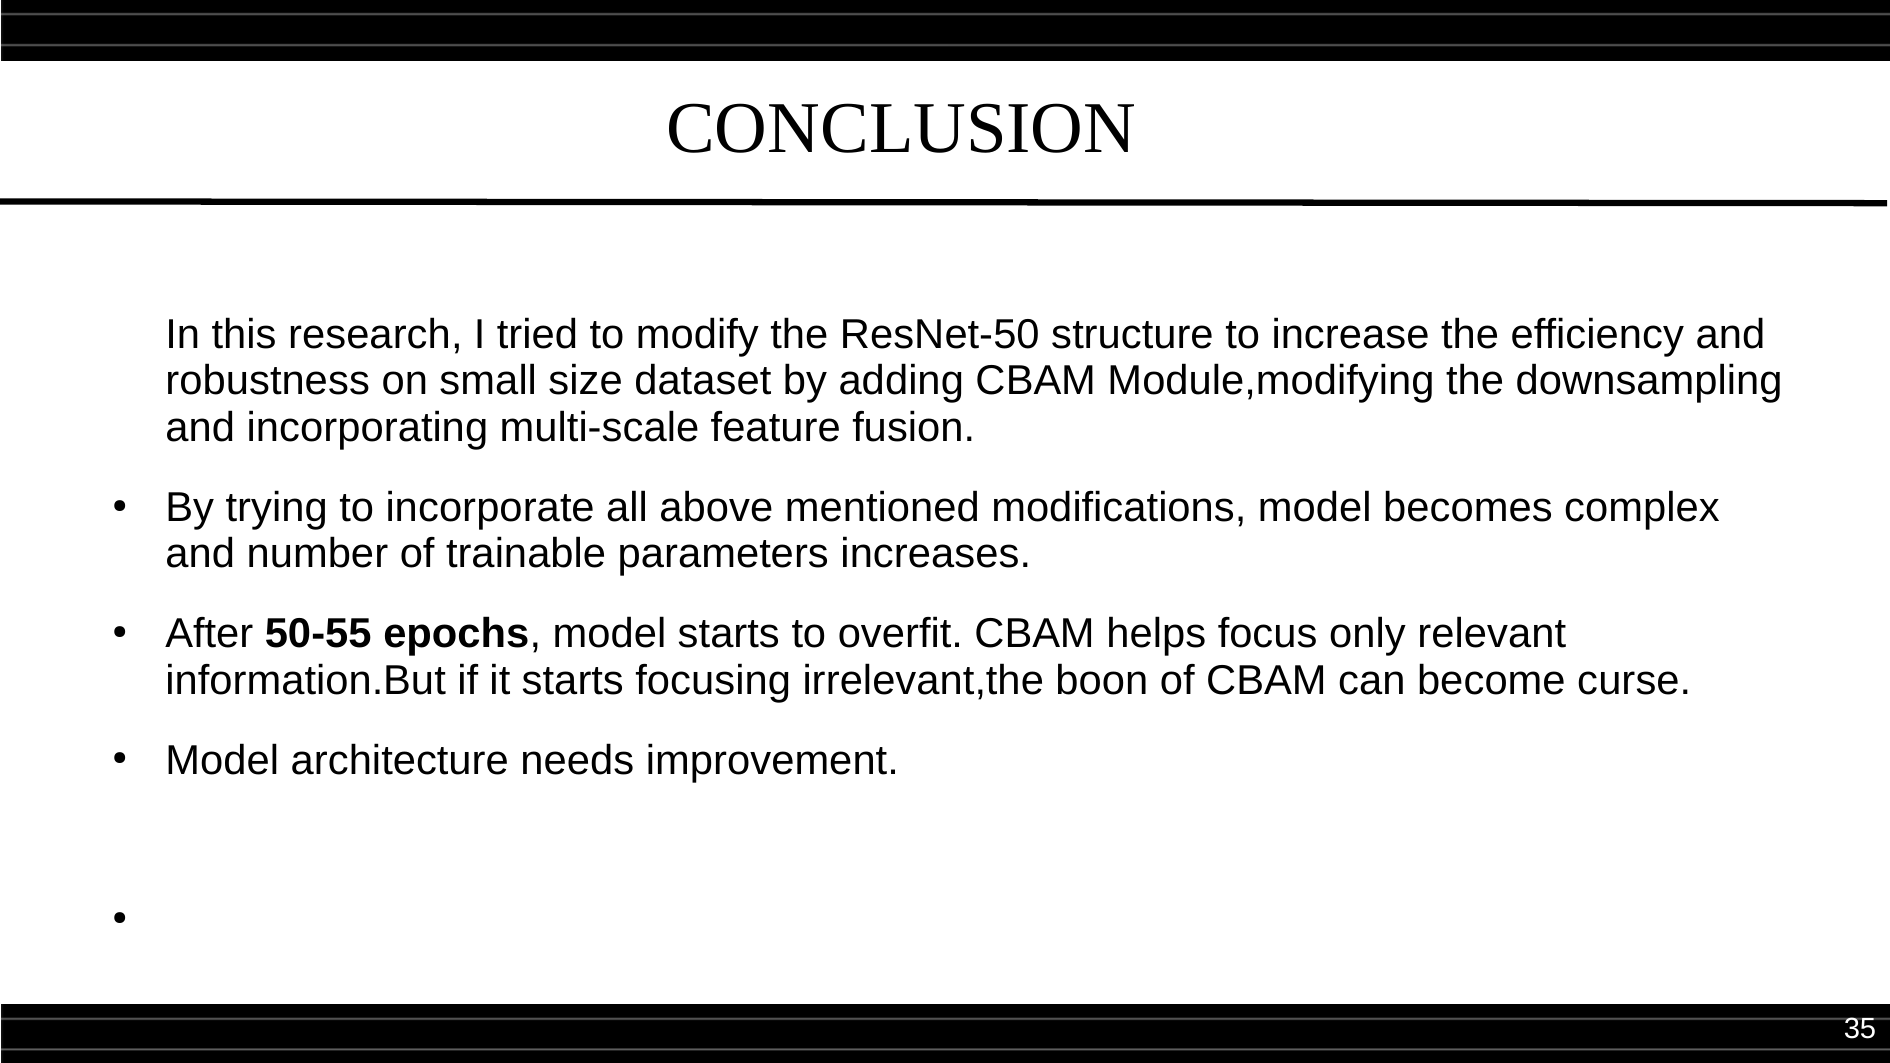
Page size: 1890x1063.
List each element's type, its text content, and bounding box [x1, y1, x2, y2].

picture [1, 0, 1890, 61]
title CONCLUSION [51, 41, 1752, 199]
list In this research, I tried to modify the ResNet-50 structure to increase the efficiency and robustness on small size dataset by adding CBAM Module,modifying the downsampling and incorporating multi-scale feature fusion. By trying to incorporate all above mentioned modifications, model becomes complex and number of trainable parameters increases. After 50-55 epochs, model starts to overfit. CBAM helps focus only relevant information.But if it starts focusing irrelevant,the boon of CBAM can become curse. Model architecture needs improvement. [94, 310, 1796, 866]
title CONCLUSION [51, 205, 1752, 214]
picture [1, 1004, 1890, 1063]
